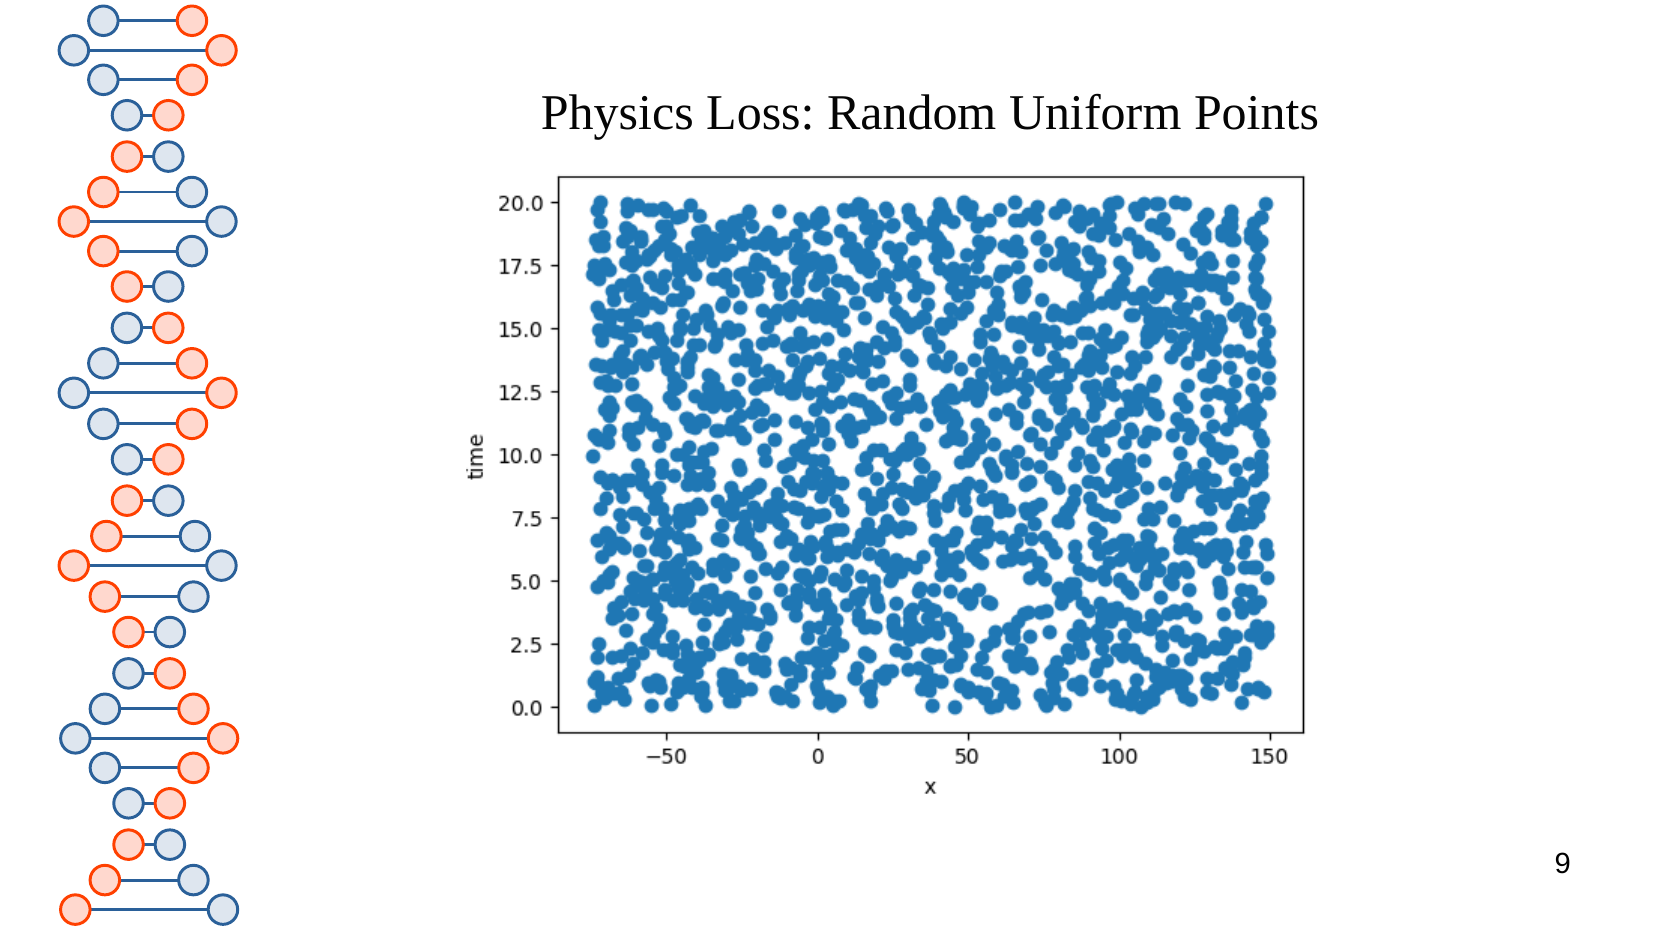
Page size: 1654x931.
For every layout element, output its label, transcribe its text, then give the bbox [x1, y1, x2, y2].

picture [453, 163, 1318, 812]
title Physics Loss: Random Uniform Points [265, 35, 1595, 189]
